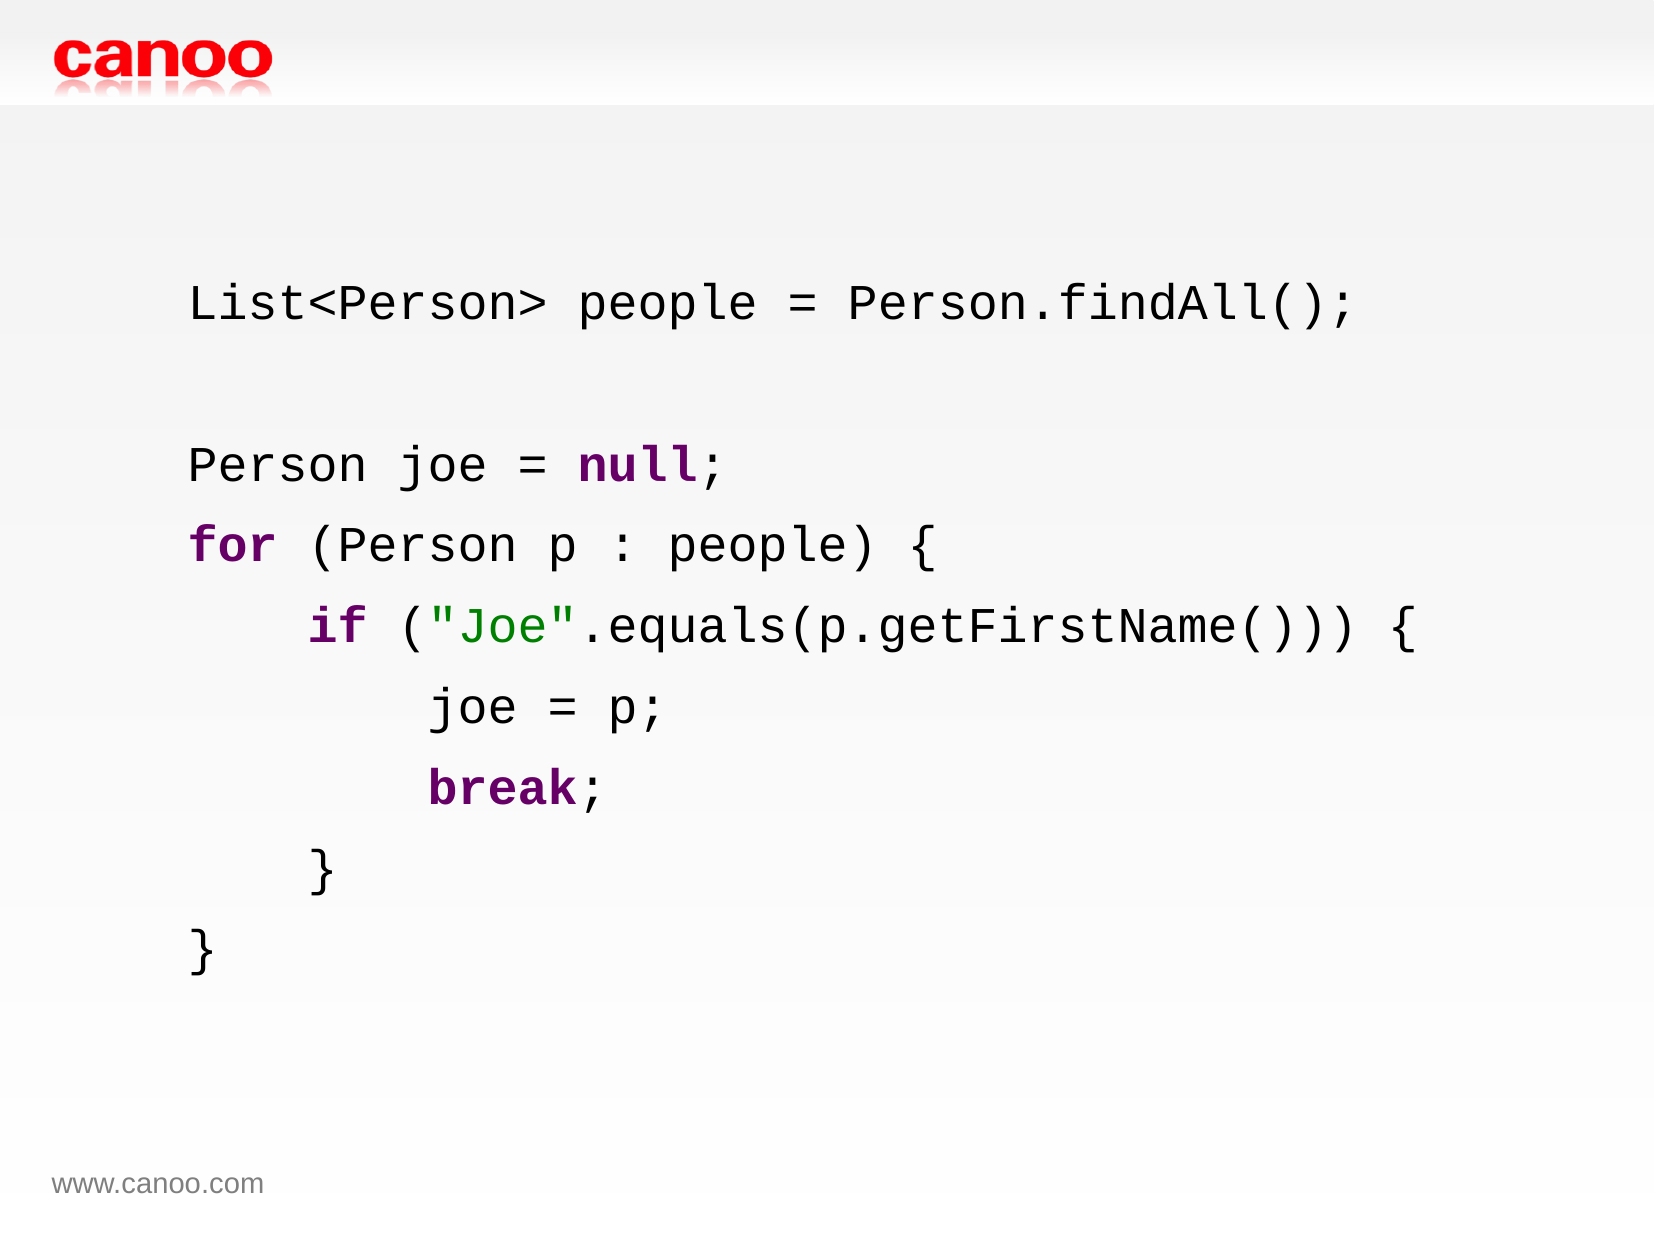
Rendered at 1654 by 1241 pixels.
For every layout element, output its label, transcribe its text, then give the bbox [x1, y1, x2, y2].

text_box List<Person> people = Person.findAll(); Person joe = null; for (Person p : people) { if ("Joe".equals(p.getFirstName())) { joe = p; break; } } [187, 145, 1609, 1100]
picture [51, 37, 273, 119]
